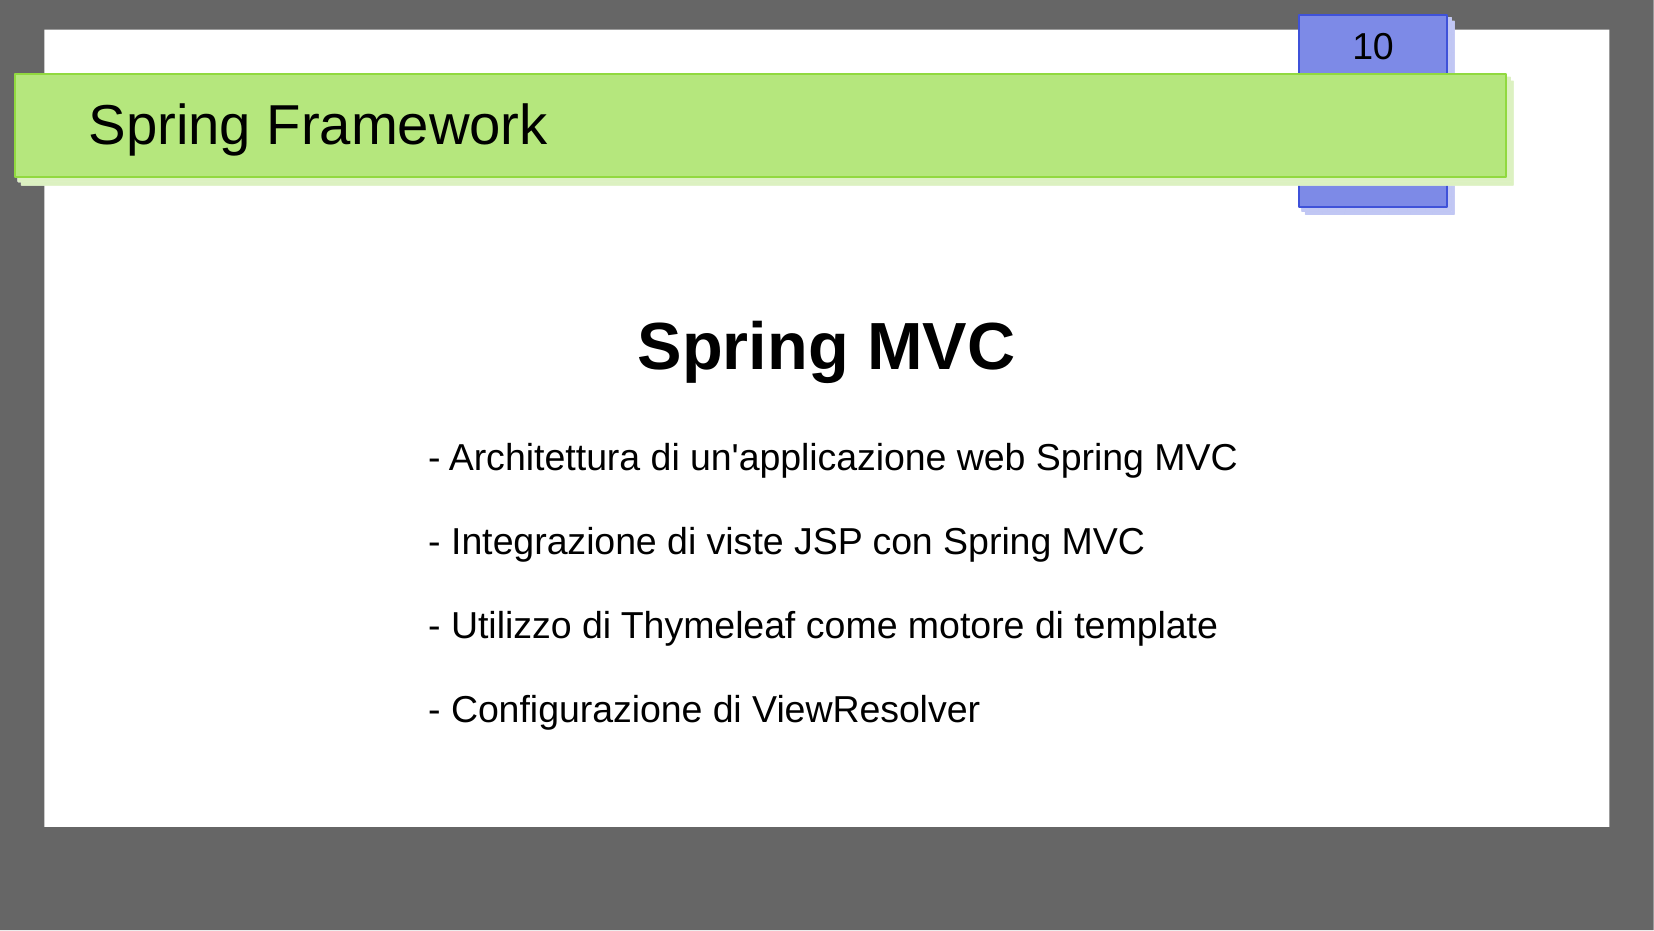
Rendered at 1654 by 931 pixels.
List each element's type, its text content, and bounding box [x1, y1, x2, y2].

text_box - Architettura di un'applicazione web Spring MVC - Integrazione di viste JSP con Spring MVC - Utilizzo di Thymeleaf come motore di template - Configurazione di ViewResolver [413, 429, 1253, 739]
text_box Spring MVC [88, 221, 1565, 473]
title Spring Framework [88, 73, 1506, 178]
text_box <number> [1272, 18, 1474, 74]
